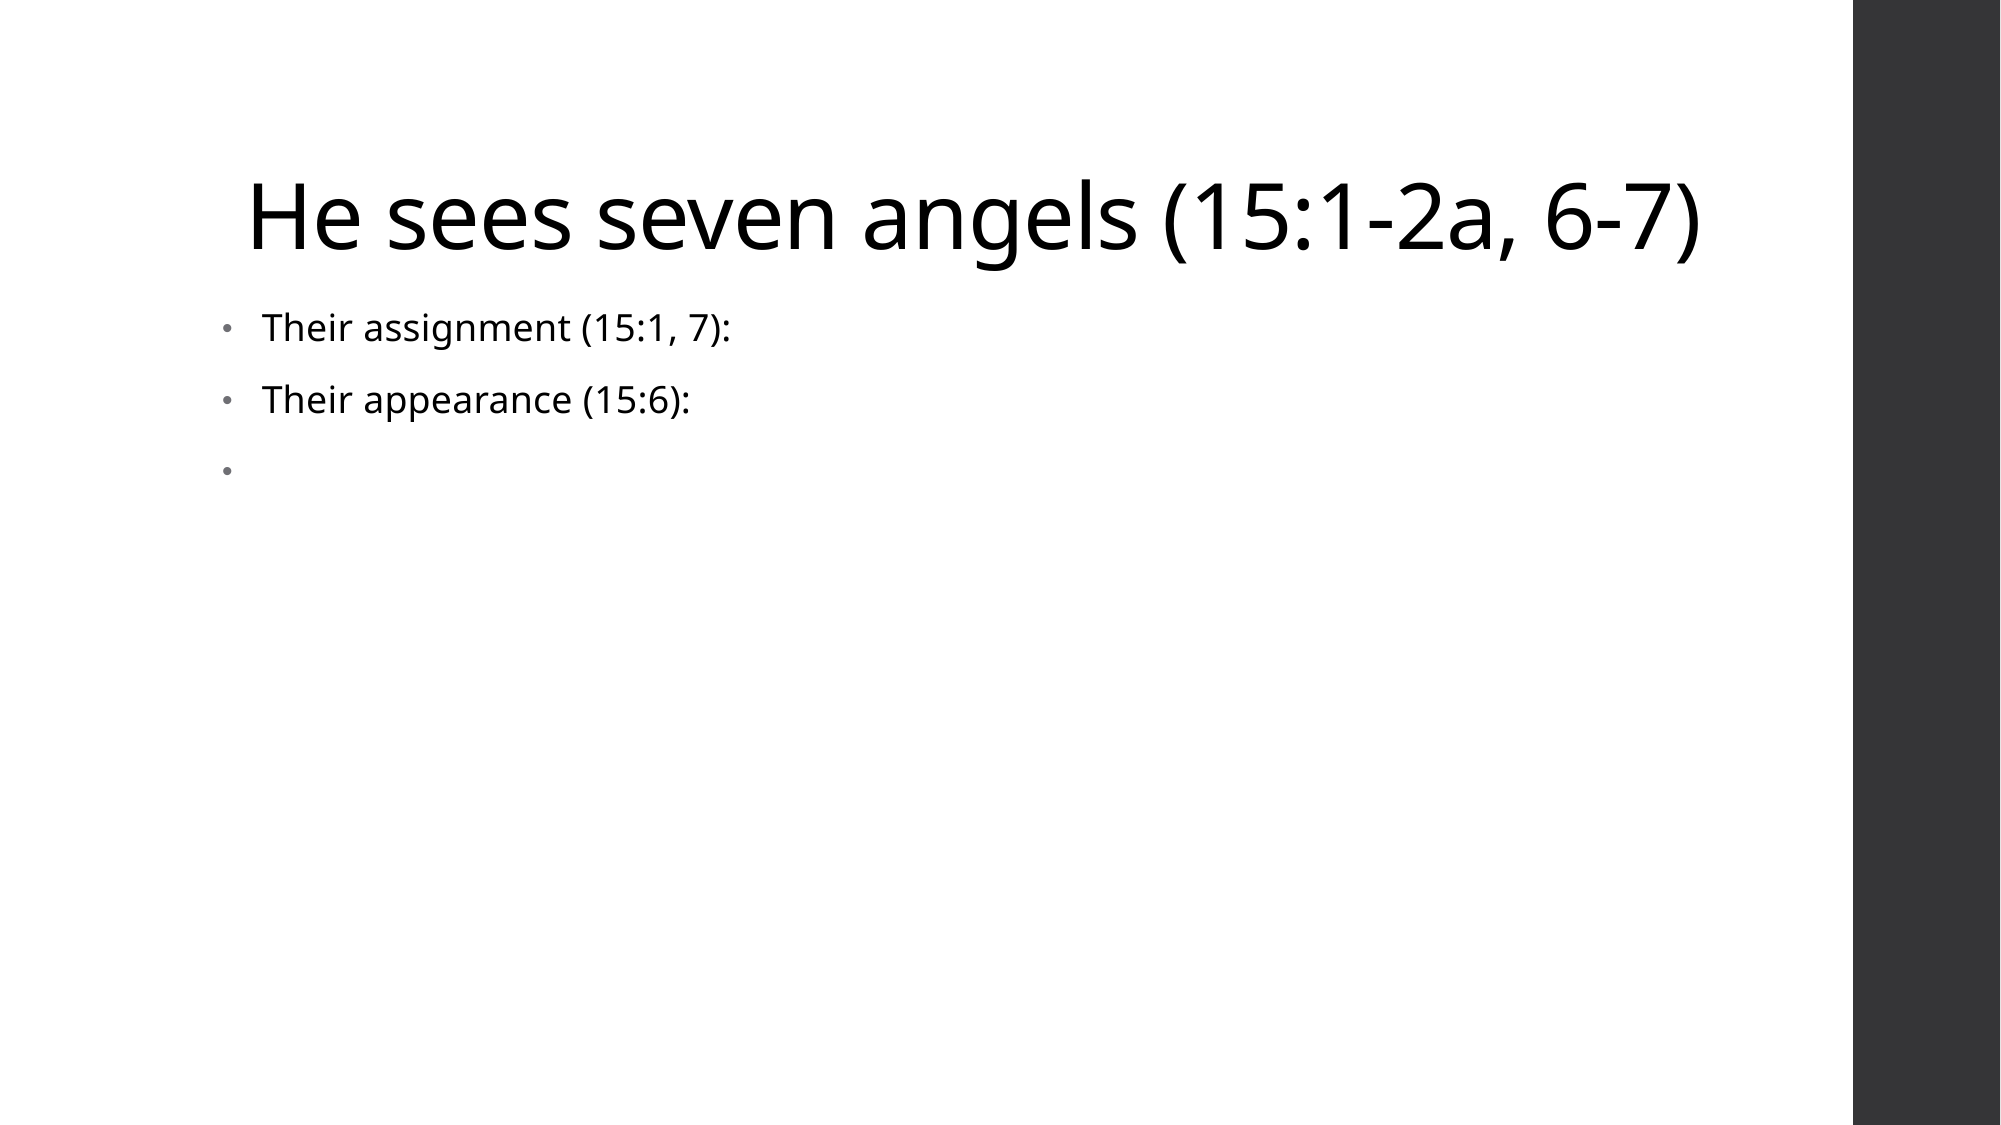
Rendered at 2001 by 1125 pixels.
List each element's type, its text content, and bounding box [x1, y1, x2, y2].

title He sees seven angels (15:1-2a, 6-7) [206, 60, 1797, 278]
list Their assignment (15:1, 7): Their appearance (15:6): [206, 299, 1617, 1014]
